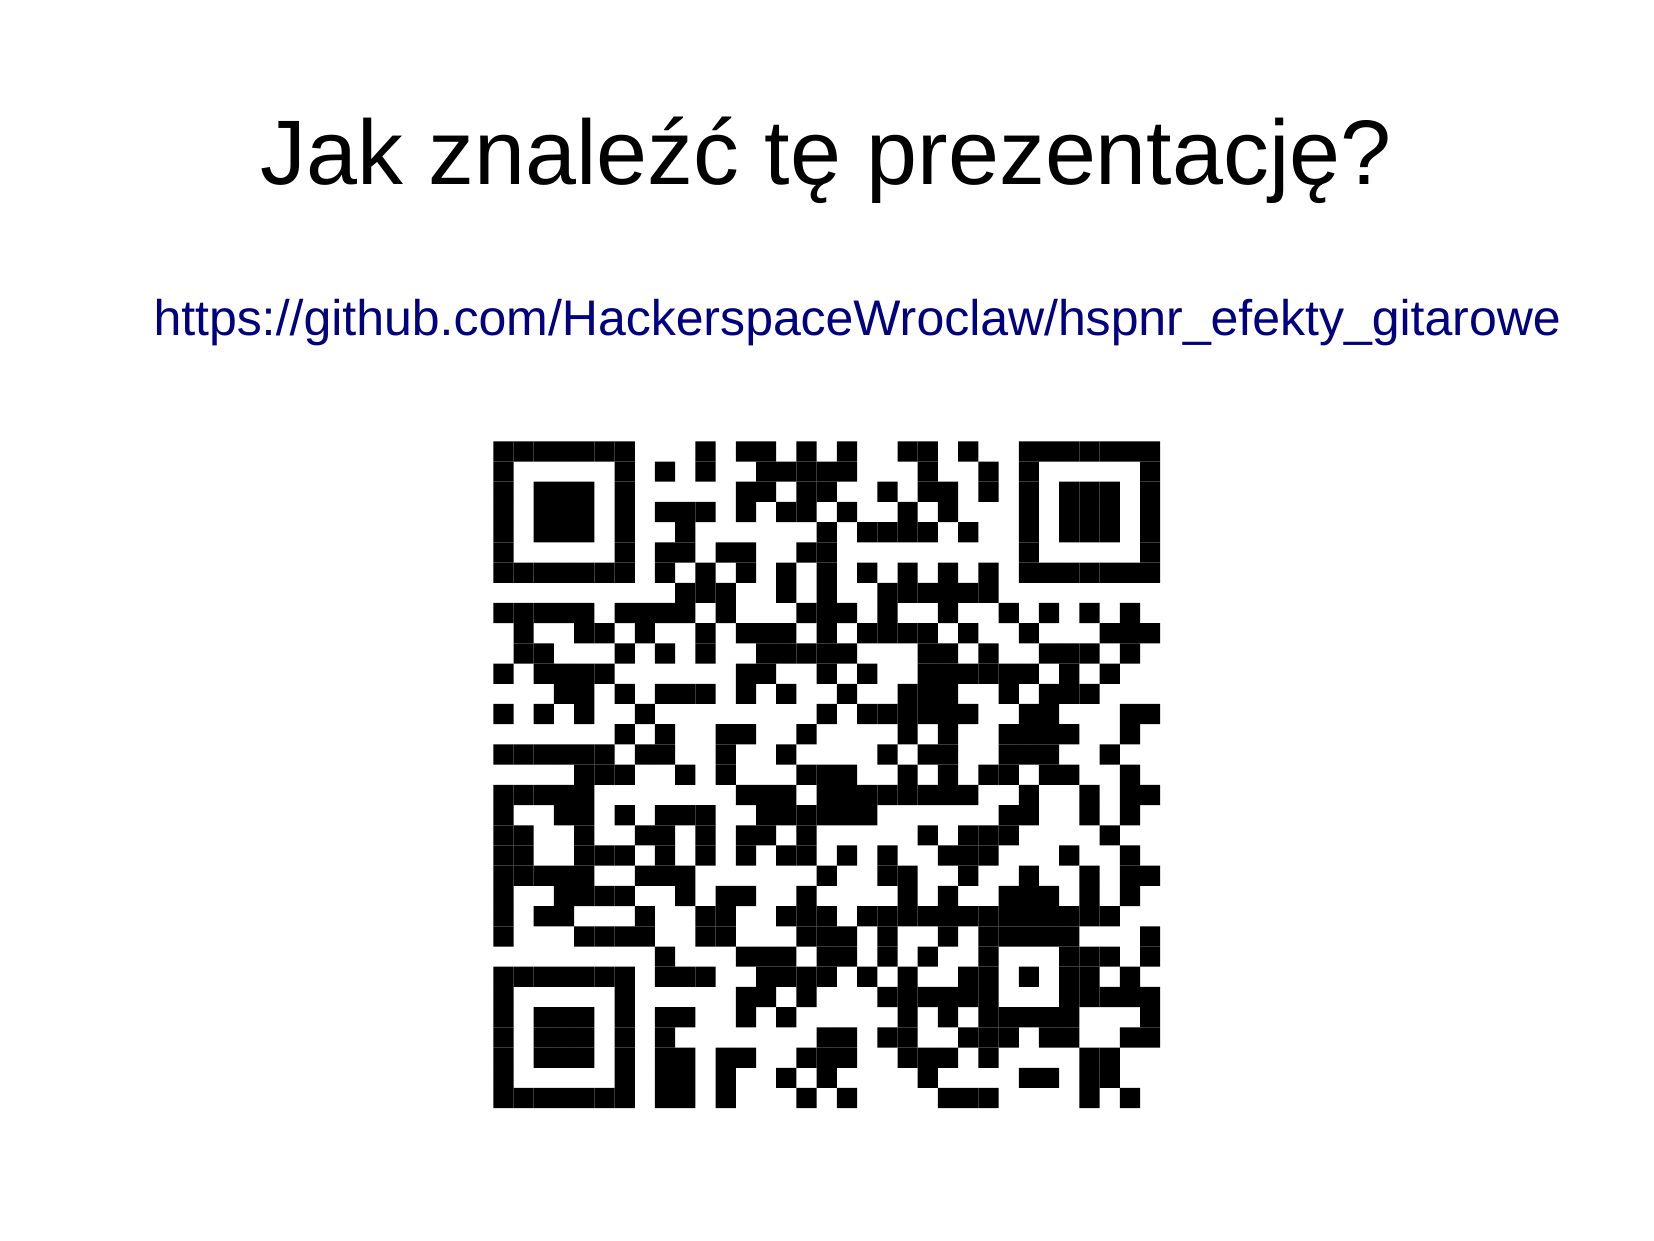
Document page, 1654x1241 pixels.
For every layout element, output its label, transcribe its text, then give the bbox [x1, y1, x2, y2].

title Jak znaleźć tę prezentację? [82, 49, 1571, 257]
list https://github.com/HackerspaceWroclaw/hspnr_efekty_gitarowe [82, 290, 1571, 1010]
picture [409, 357, 1244, 1192]
